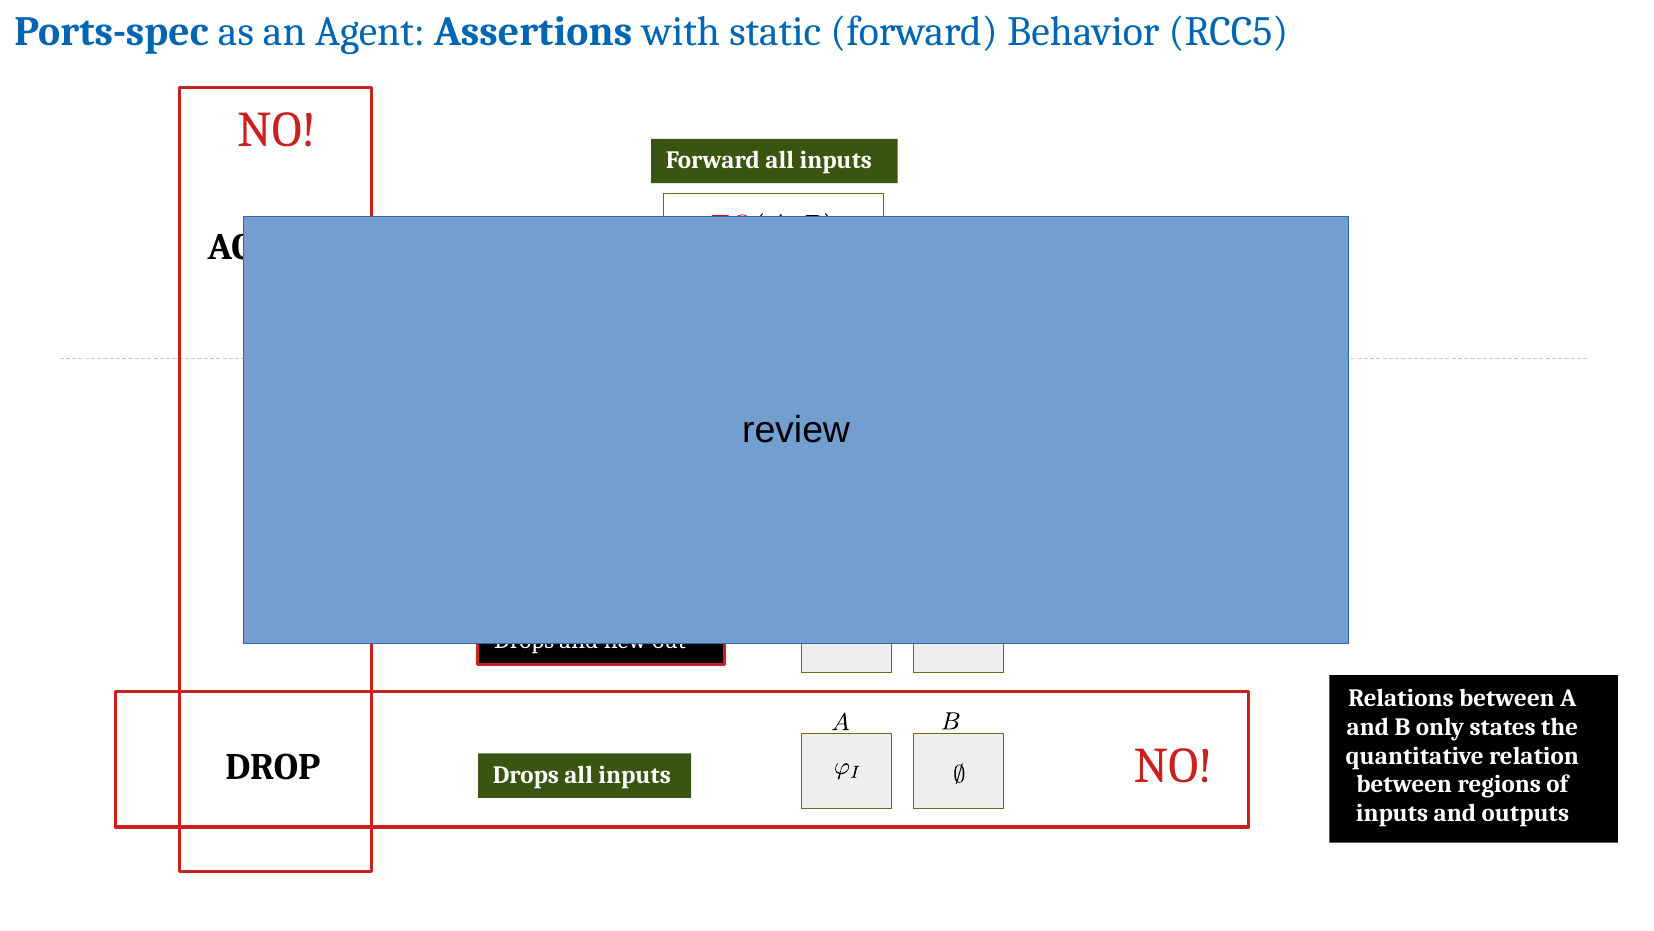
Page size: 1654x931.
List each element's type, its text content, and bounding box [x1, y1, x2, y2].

text_box Drops and new out [477, 644, 725, 665]
text_box NO! [222, 93, 334, 168]
text_box NO! [1118, 729, 1230, 803]
picture [953, 763, 965, 785]
picture [832, 762, 861, 781]
text_box [913, 733, 1004, 809]
text_box Ports-spec as an Agent: Assertions with static (forward) Behavior (RCC5) [0, 0, 1387, 65]
picture [831, 712, 850, 731]
text_box [801, 644, 892, 673]
text_box review [243, 216, 1349, 644]
text_box Drops all inputs [478, 753, 692, 798]
text_box Forward all inputs [651, 138, 898, 184]
text_box [663, 193, 884, 216]
text_box DROP [210, 738, 340, 798]
picture [940, 712, 960, 730]
text_box Relations between A and B only states the quantitative relation between regions of inputs and outputs [1329, 675, 1618, 843]
text_box ACCEPT [192, 218, 243, 277]
text_box [913, 644, 1004, 673]
text_box [801, 733, 892, 809]
